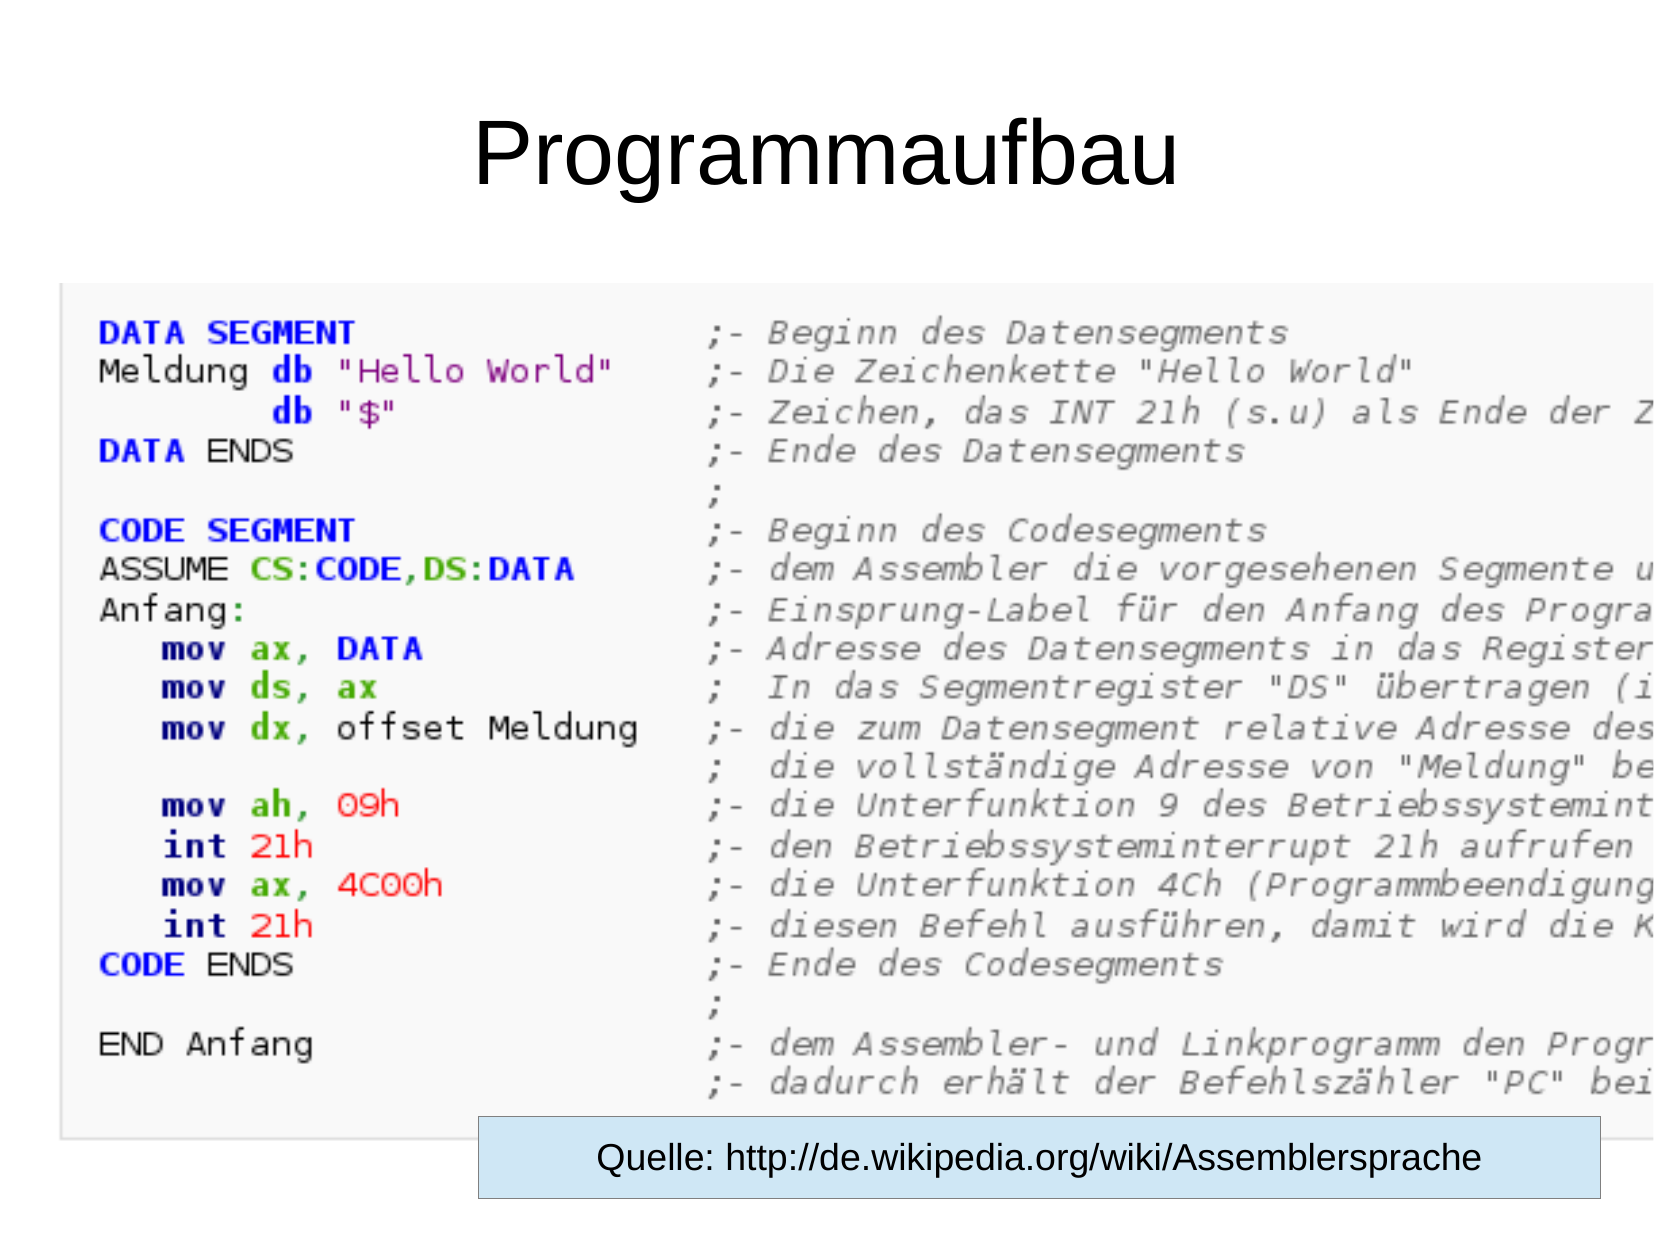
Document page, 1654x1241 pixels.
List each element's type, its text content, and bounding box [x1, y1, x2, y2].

text_box Quelle: http://de.wikipedia.org/wiki/Assemblersprache [478, 1116, 1601, 1199]
title Programmaufbau [82, 49, 1571, 257]
picture [47, 283, 1654, 1146]
